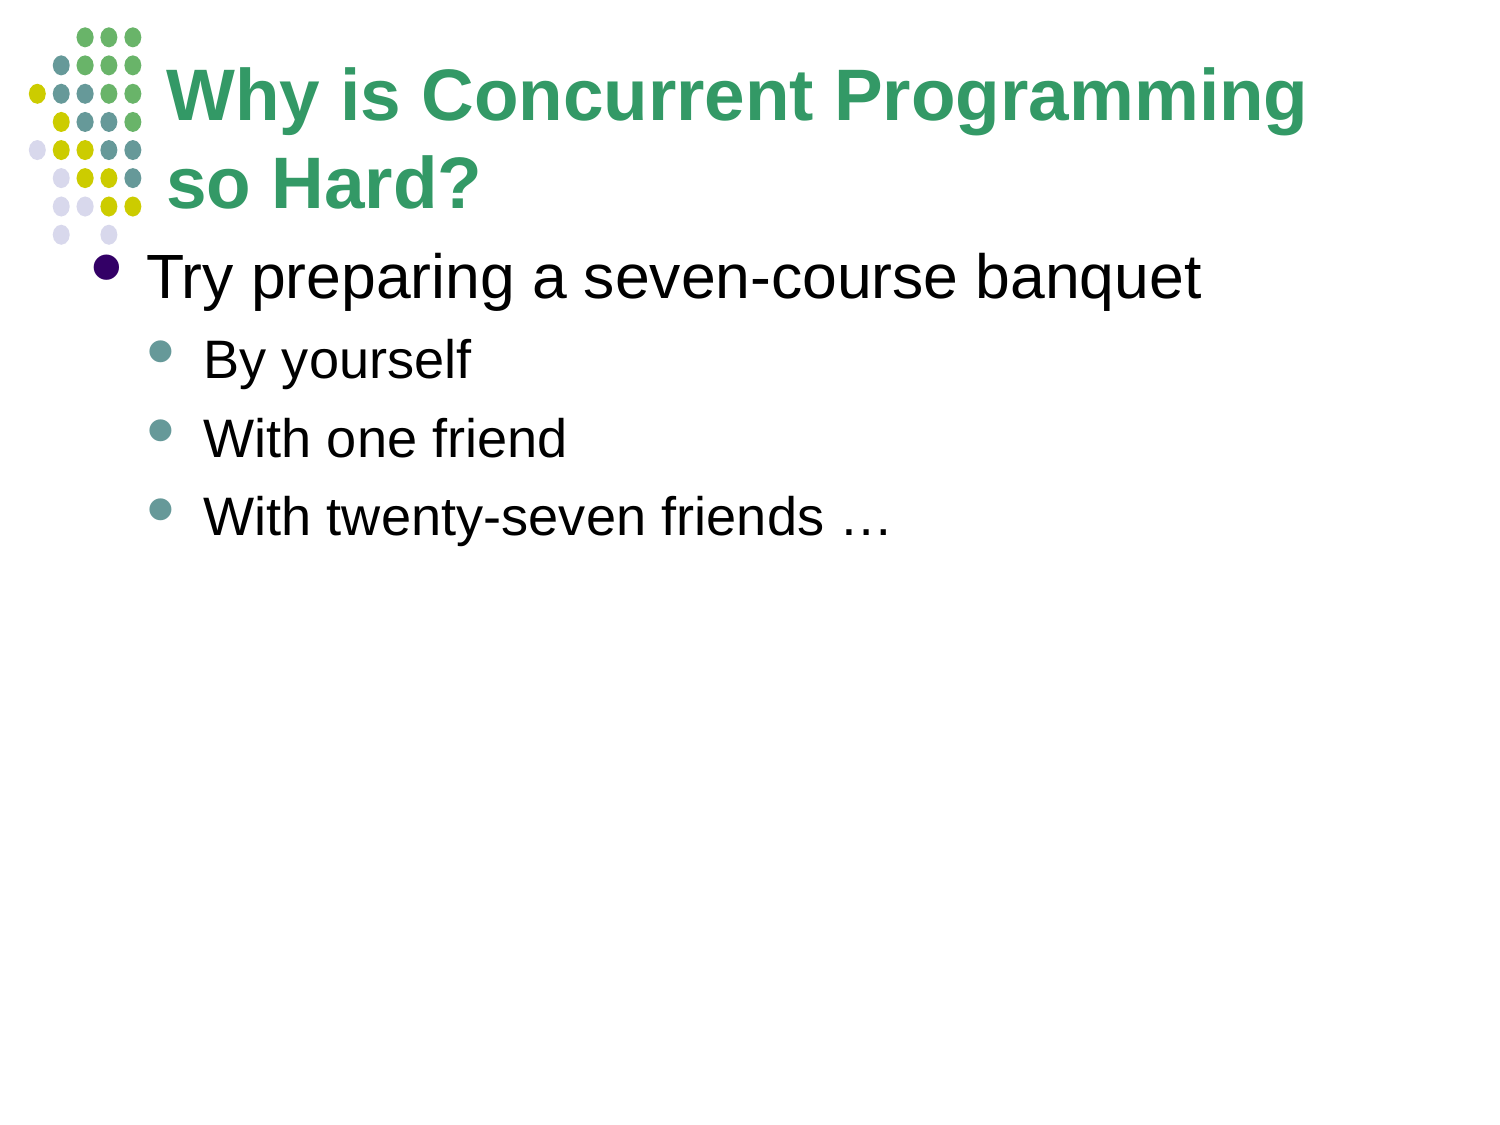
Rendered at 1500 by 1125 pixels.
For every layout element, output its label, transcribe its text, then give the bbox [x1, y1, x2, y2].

title Why is Concurrent Programming so Hard? [151, 40, 1390, 228]
list Try preparing a seven-course banquet By yourself With one friend With twenty-seven friends … [75, 228, 1426, 1006]
